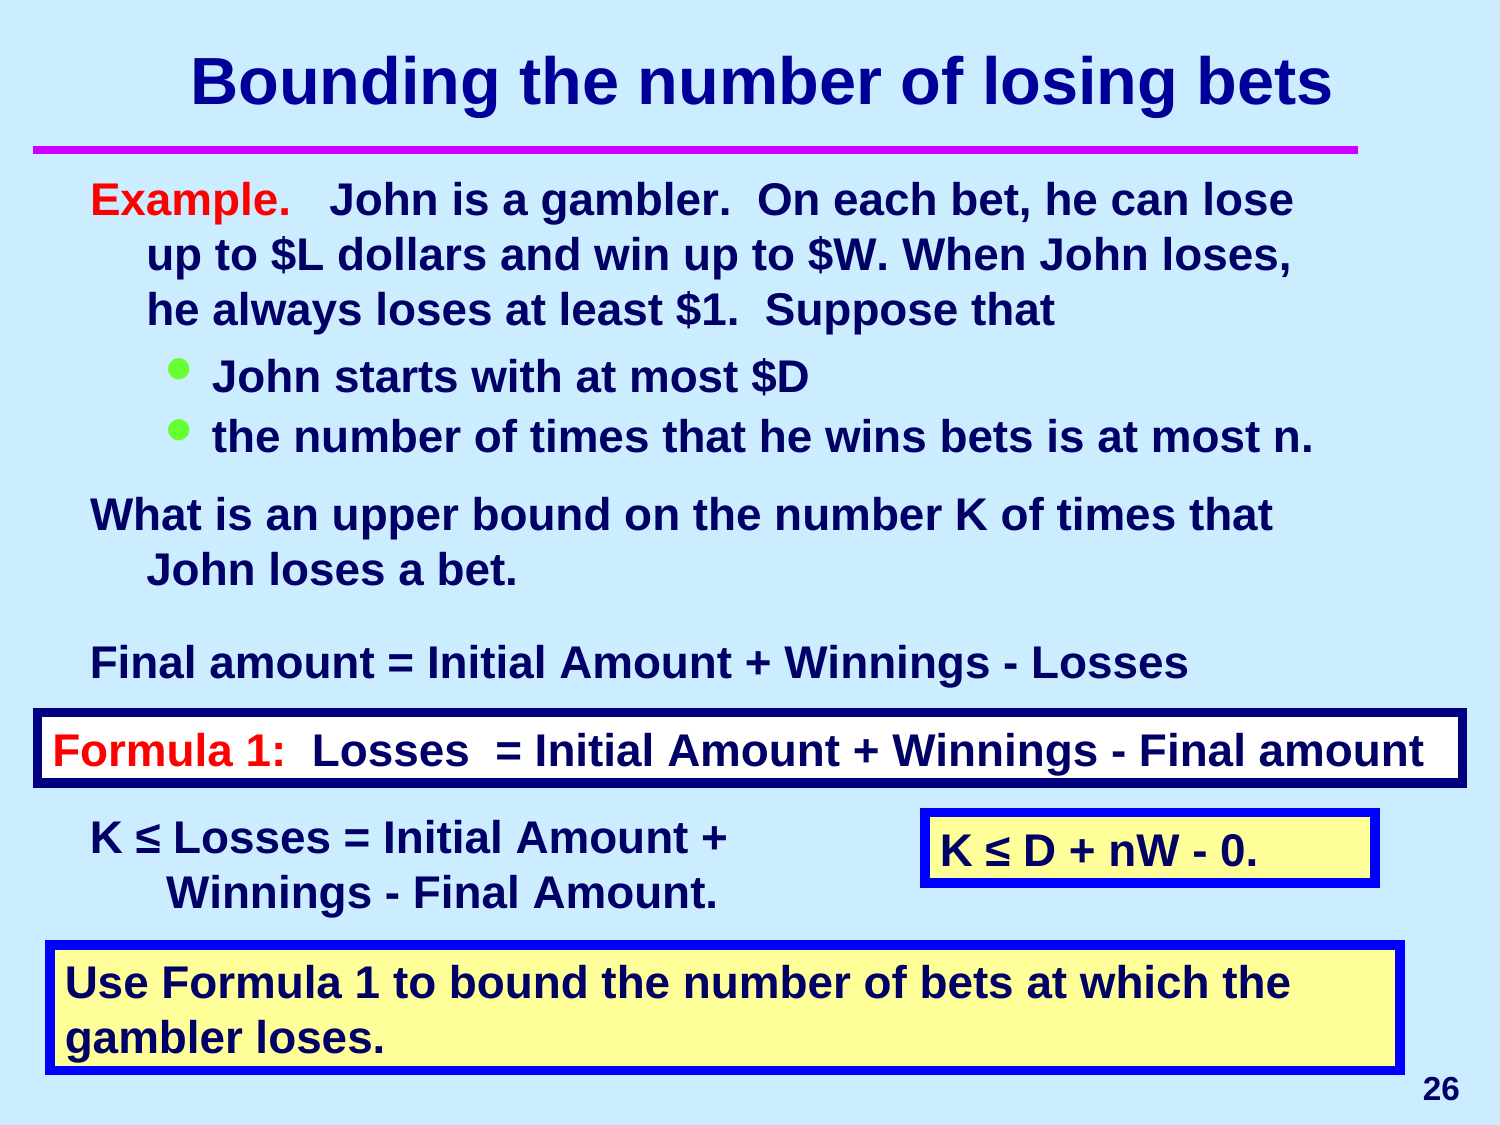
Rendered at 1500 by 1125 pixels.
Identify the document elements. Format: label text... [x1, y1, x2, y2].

text_box Formula 1: Losses = Initial Amount + Winnings - Final amount [37, 712, 1463, 783]
text_box K ≤ D + nW - 0. [924, 812, 1376, 883]
title Bounding the number of losing bets [50, 24, 1476, 126]
text_box K ≤ Losses = Initial Amount + Winnings - Final Amount. [74, 799, 850, 926]
text_box Final amount = Initial Amount + Winnings - Losses [75, 624, 1213, 696]
list Example. John is a gambler. On each bet, he can lose up to $L dollars and win up to $W. When John loses, he always loses at least $1. Suppose that John starts with at most $D the number of times that he wins bets is at most n. What is an upper bound on the number K of times that John loses a bet. [74, 162, 1343, 625]
text_box <number> [1187, 1050, 1476, 1125]
text_box Use Formula 1 to bound the number of bets at which the gambler loses. [50, 945, 1401, 1071]
